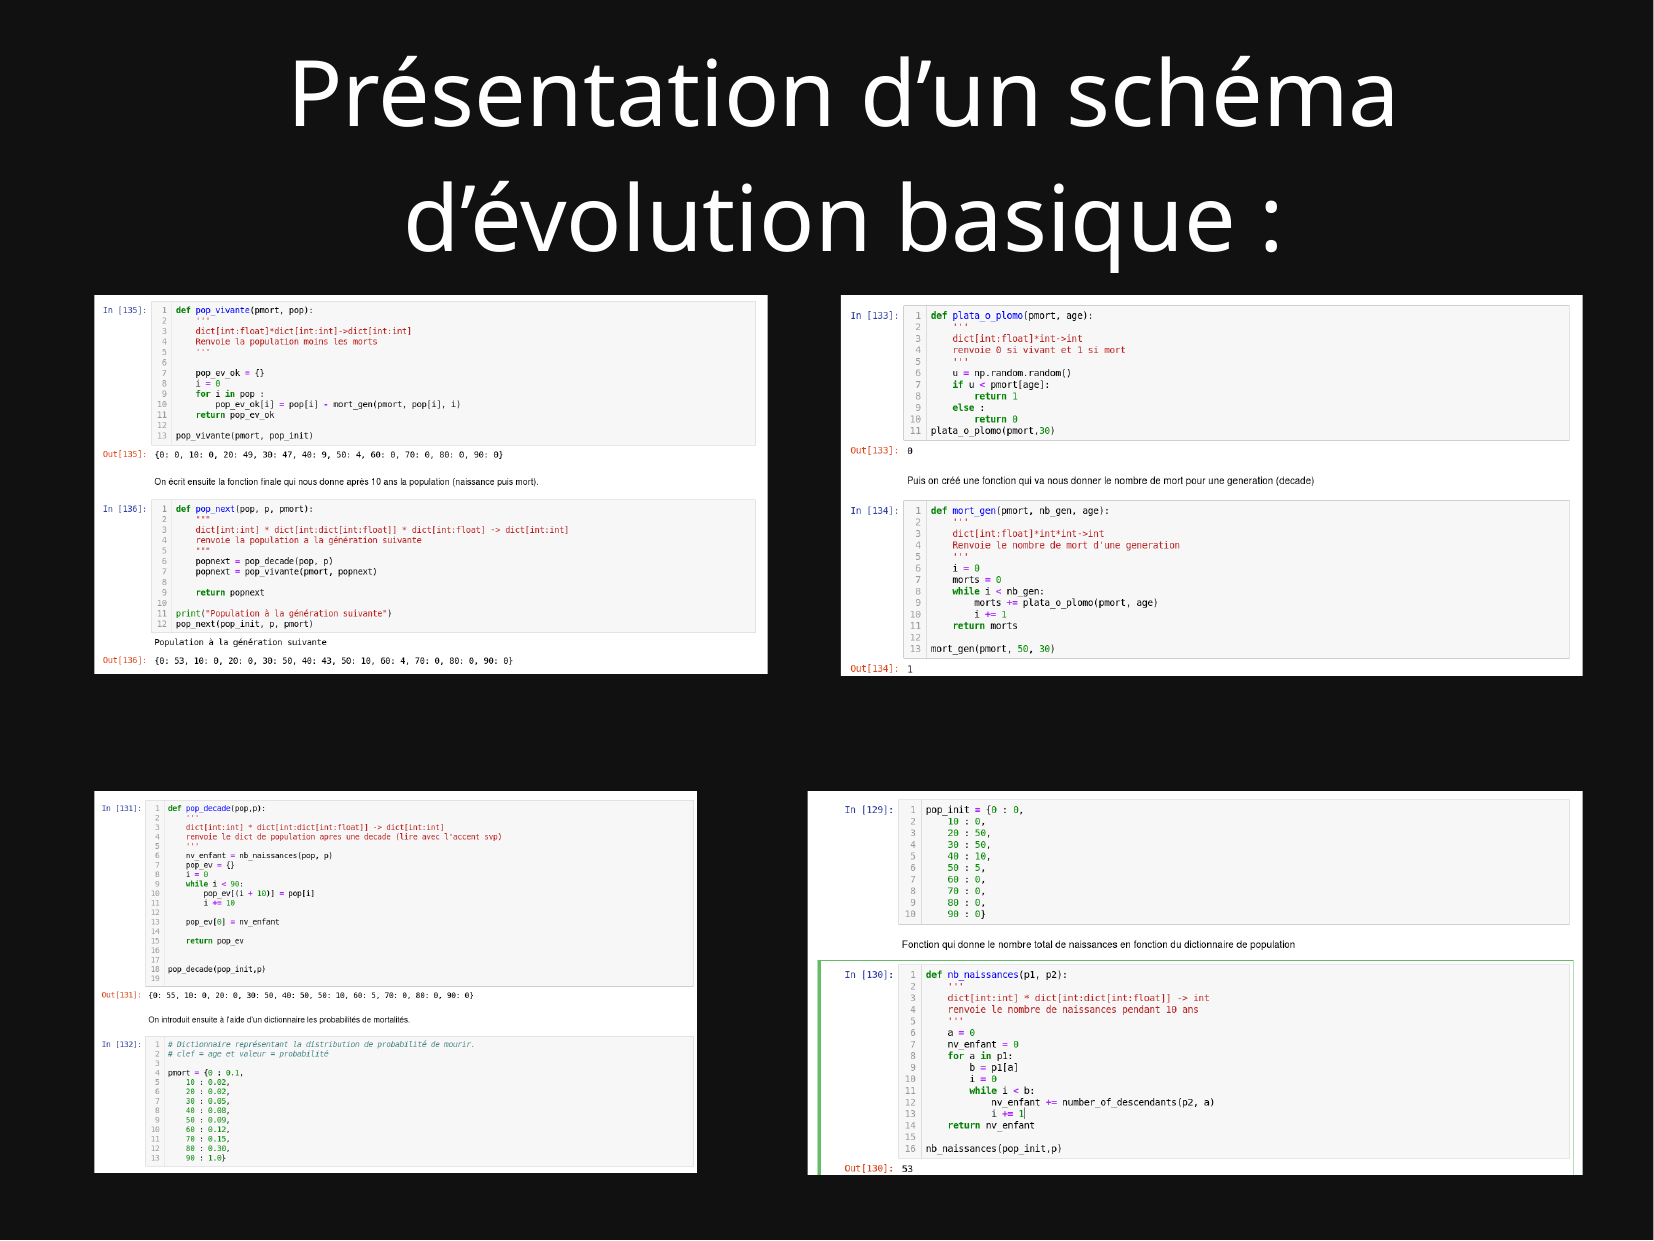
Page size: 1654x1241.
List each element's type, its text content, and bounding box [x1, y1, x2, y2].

picture [807, 791, 1583, 1175]
picture [94, 295, 768, 674]
title Présentation d’un schéma d’évolution basique : [82, 49, 1571, 257]
picture [94, 791, 697, 1173]
picture [840, 295, 1583, 676]
